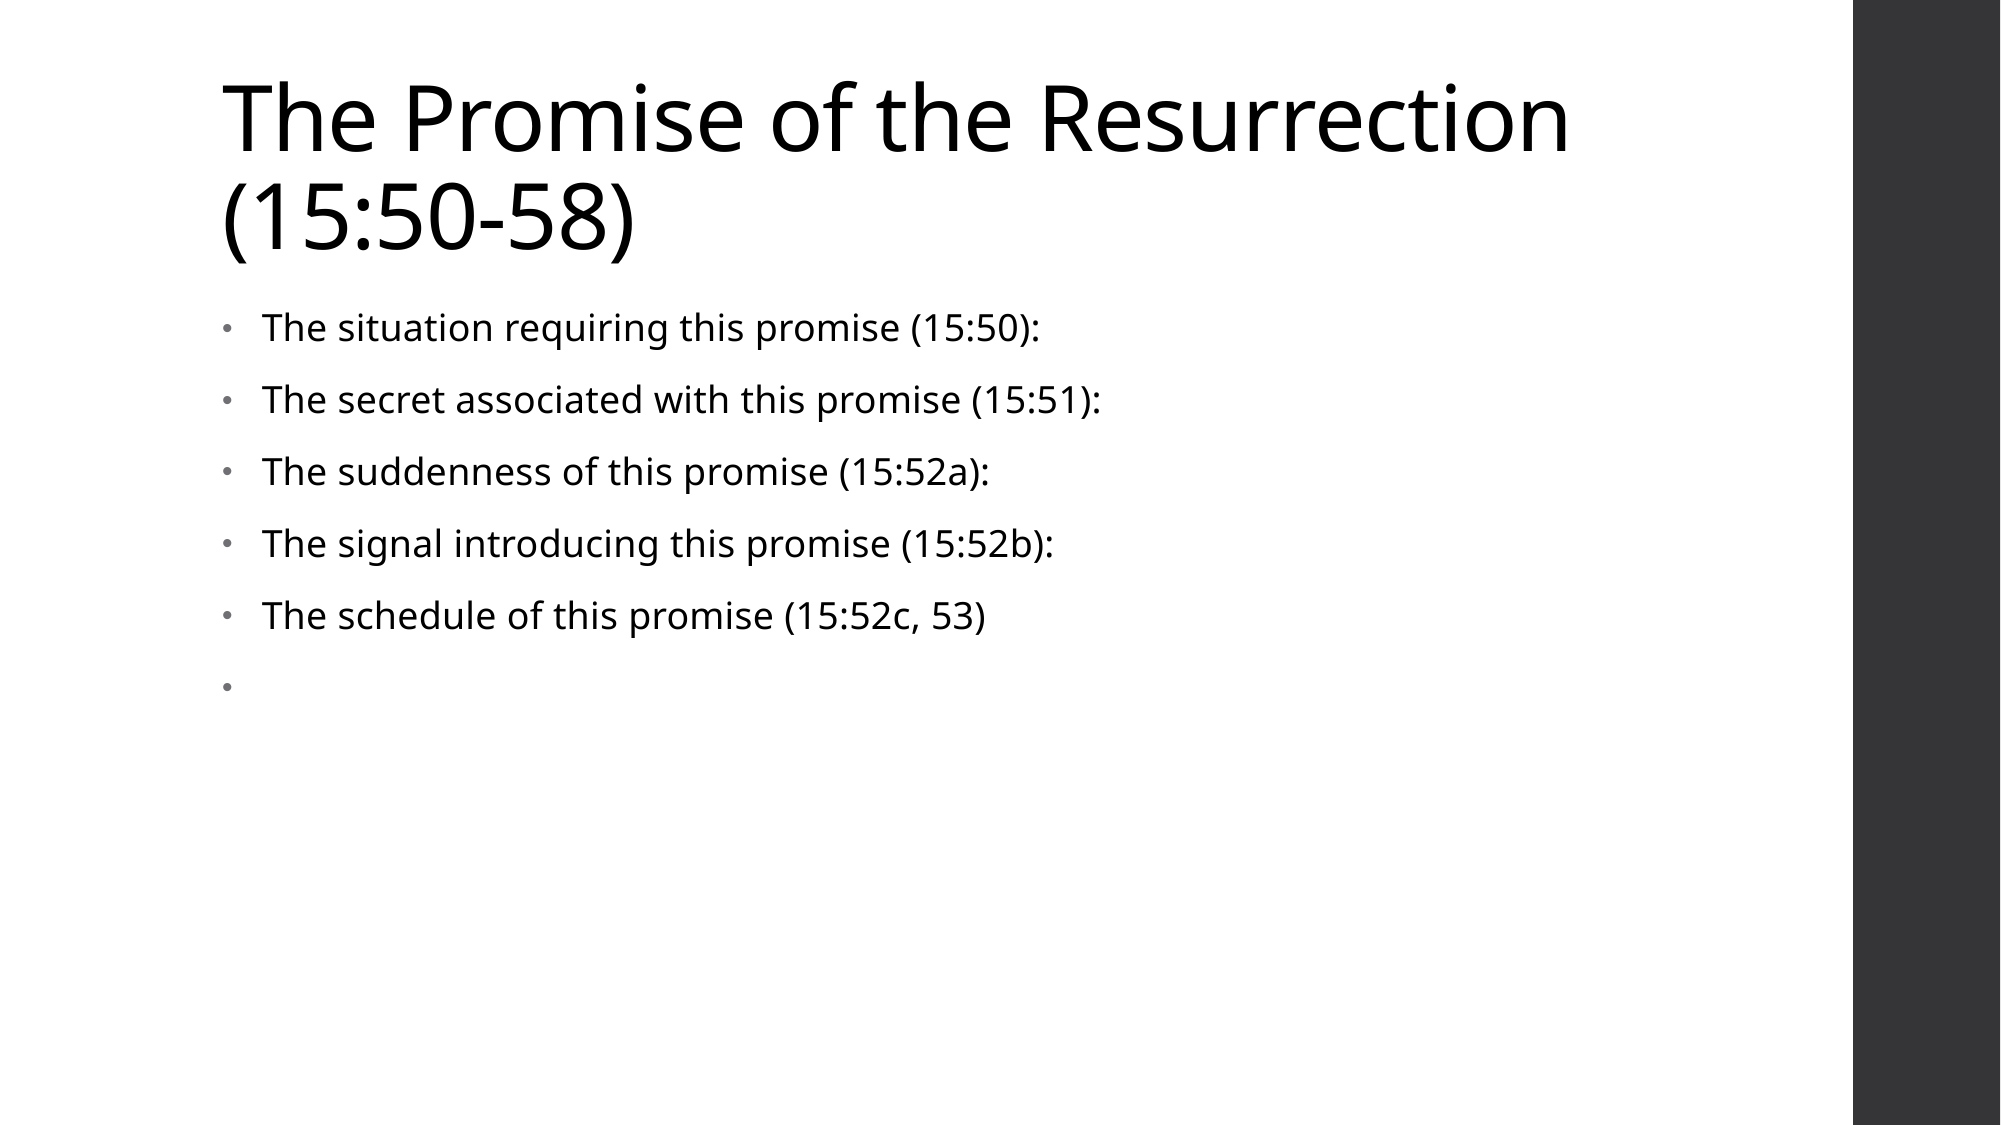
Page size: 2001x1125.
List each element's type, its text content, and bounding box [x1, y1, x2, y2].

title The Promise of the Resurrection (15:50-58) [206, 60, 1797, 278]
list The situation requiring this promise (15:50): The secret associated with this promise (15:51): The suddenness of this promise (15:52a): The signal introducing this promise (15:52b): The schedule of this promise (15:52c, 53) [206, 299, 1617, 1014]
